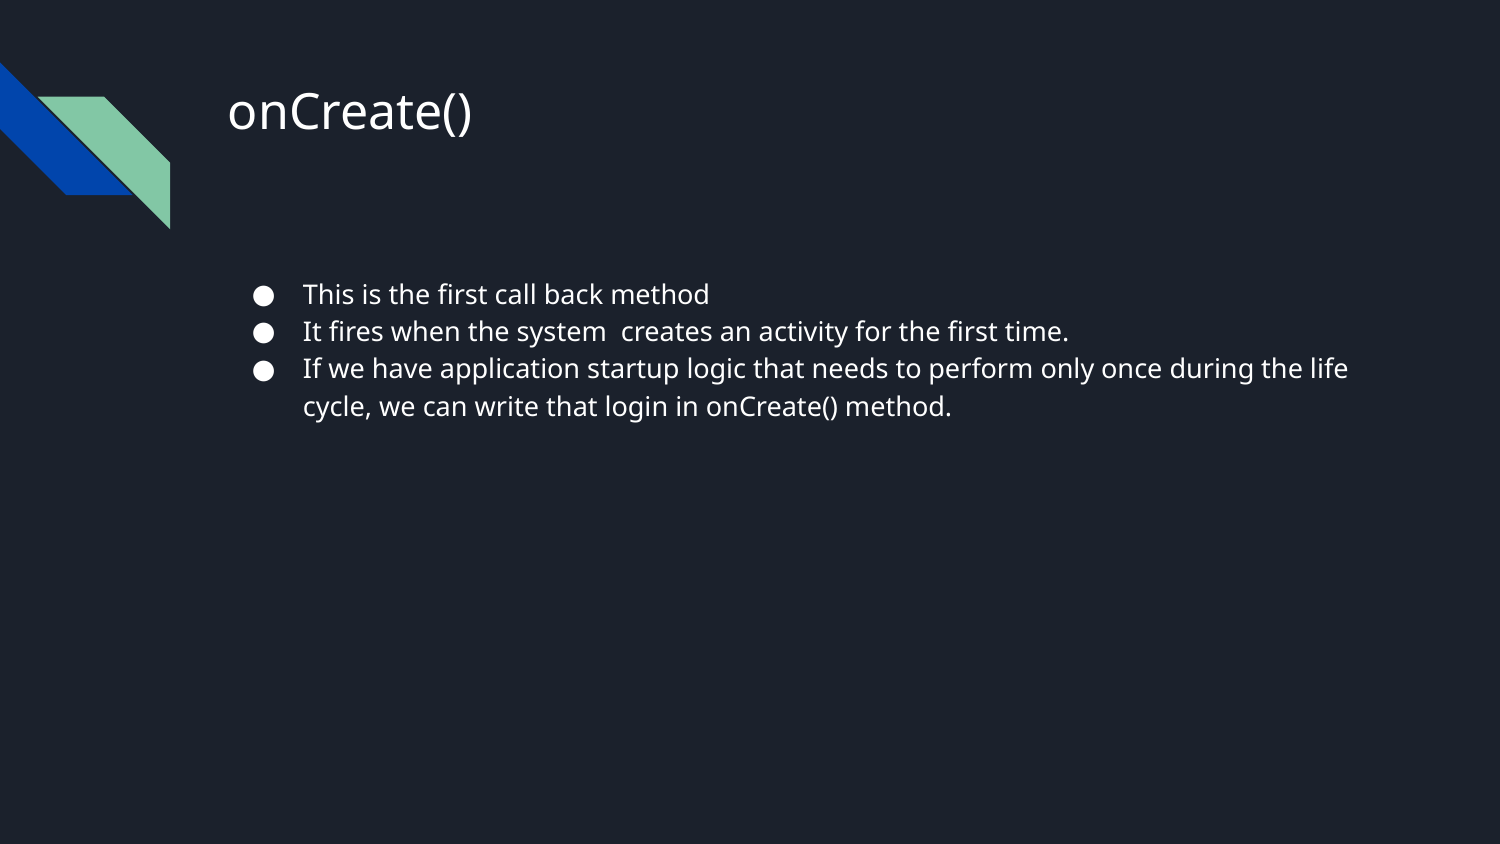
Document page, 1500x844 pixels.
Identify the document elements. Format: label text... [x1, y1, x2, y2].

list This is the first call back method It fires when the system creates an activity for the first time. If we have application startup logic that needs to perform only once during the life cycle, we can write that login in onCreate() method. [212, 257, 1368, 735]
title onCreate() [212, 64, 1368, 215]
